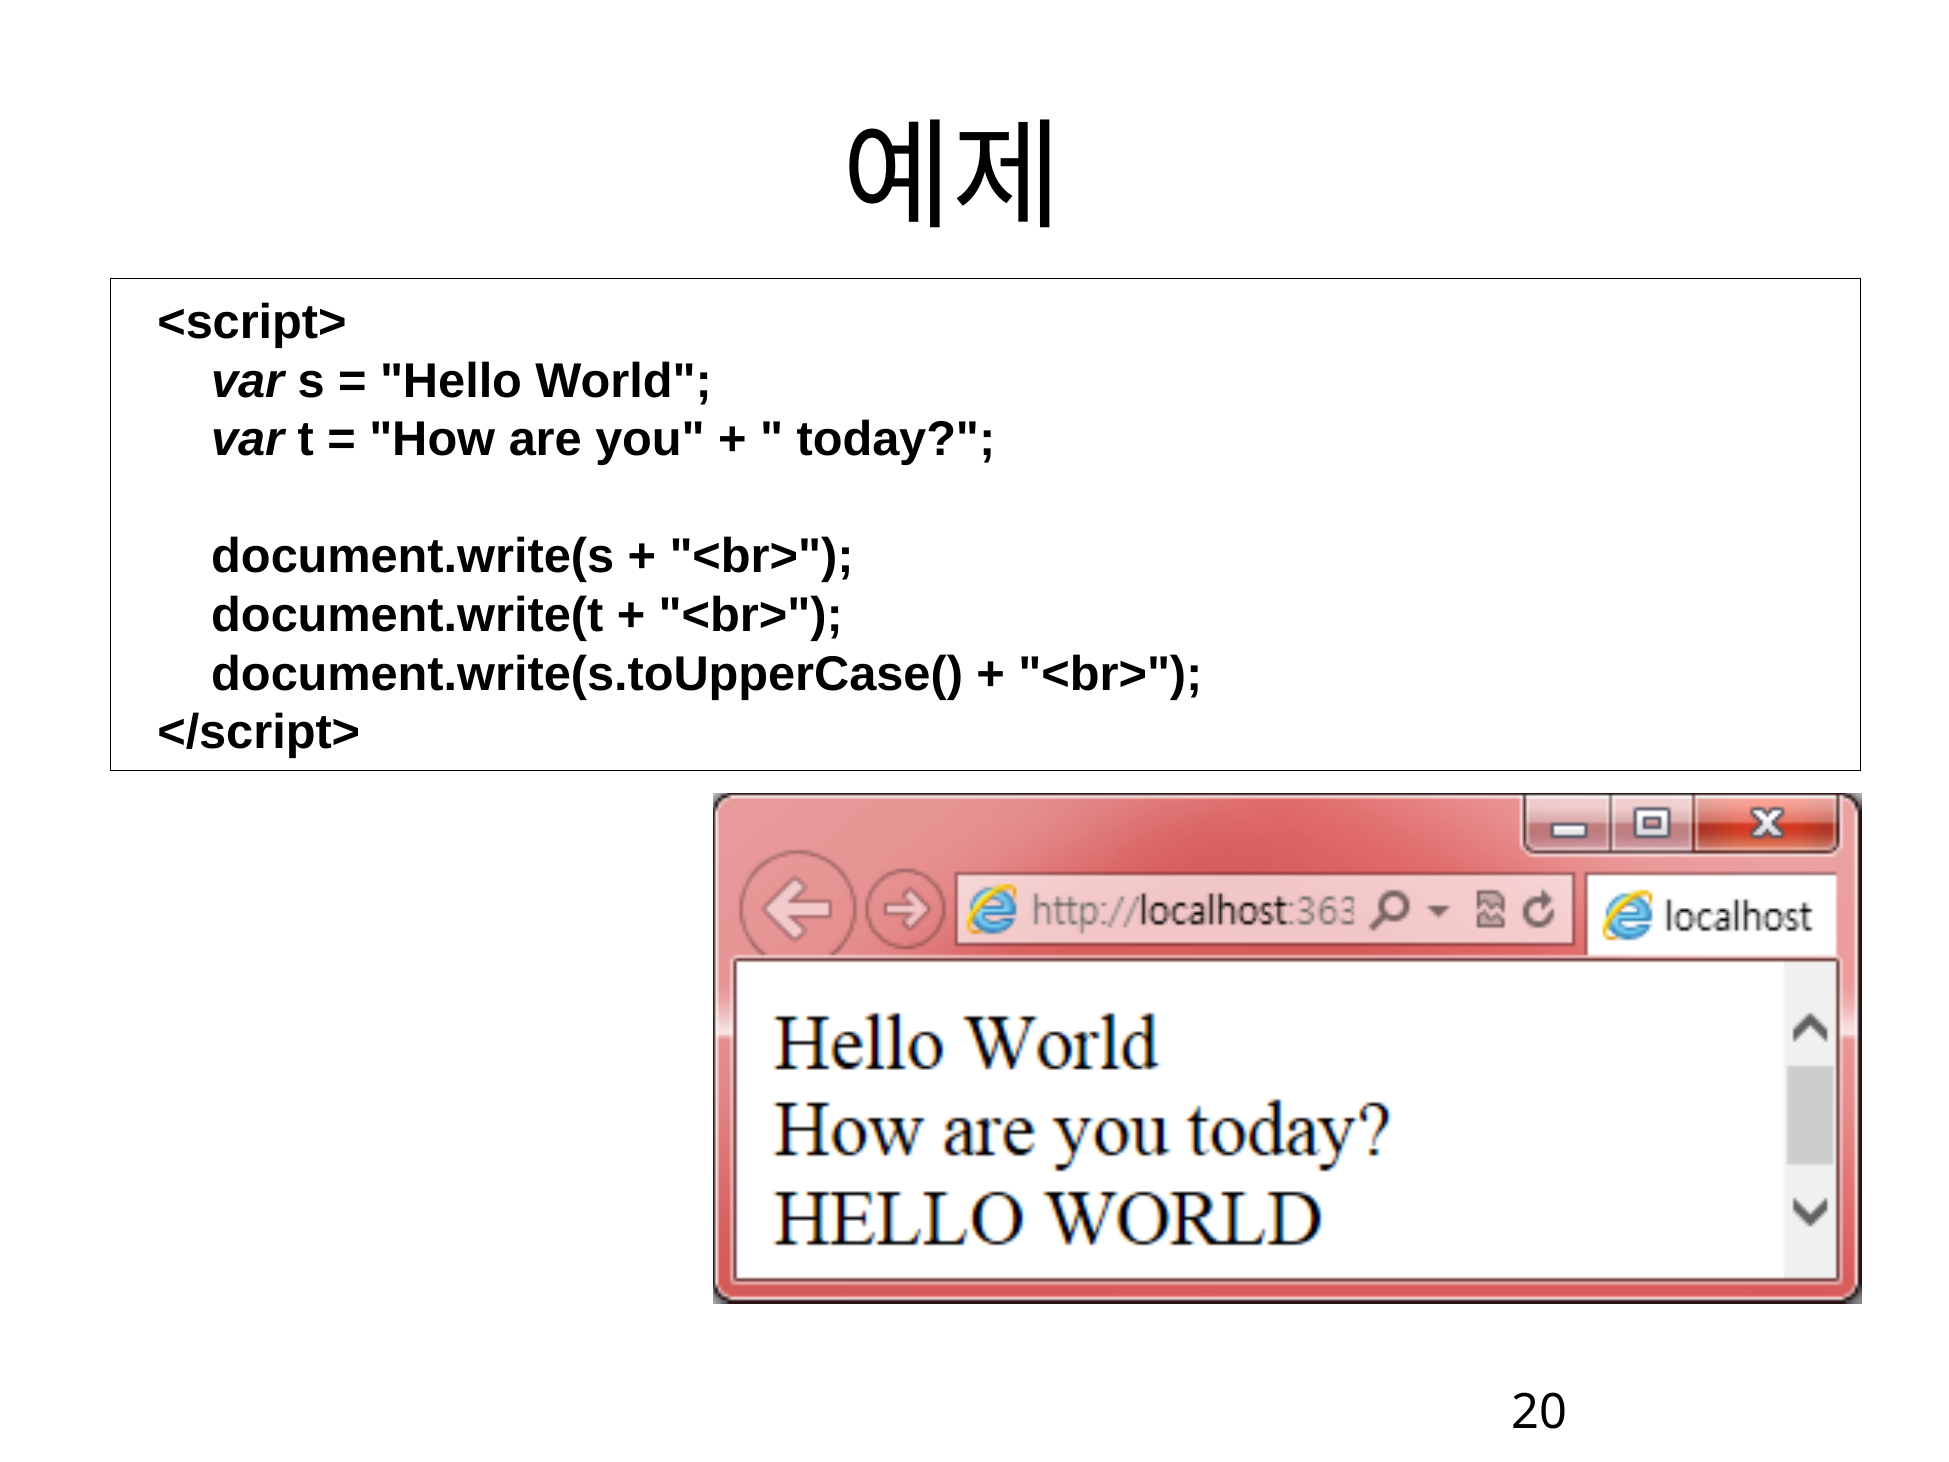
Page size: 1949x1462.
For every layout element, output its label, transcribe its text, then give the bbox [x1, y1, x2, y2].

text_box <script> var s = "Hello World"; var t = "How are you" + " today?"; document.write(s + "<br>"); document.write(t + "<br>"); document.write(s.toUpperCase() + "<br>"); </script> [110, 278, 1861, 771]
picture [713, 793, 1862, 1304]
title 예제 [156, 92, 1749, 255]
slide_number <숫자> [1496, 1372, 1899, 1462]
